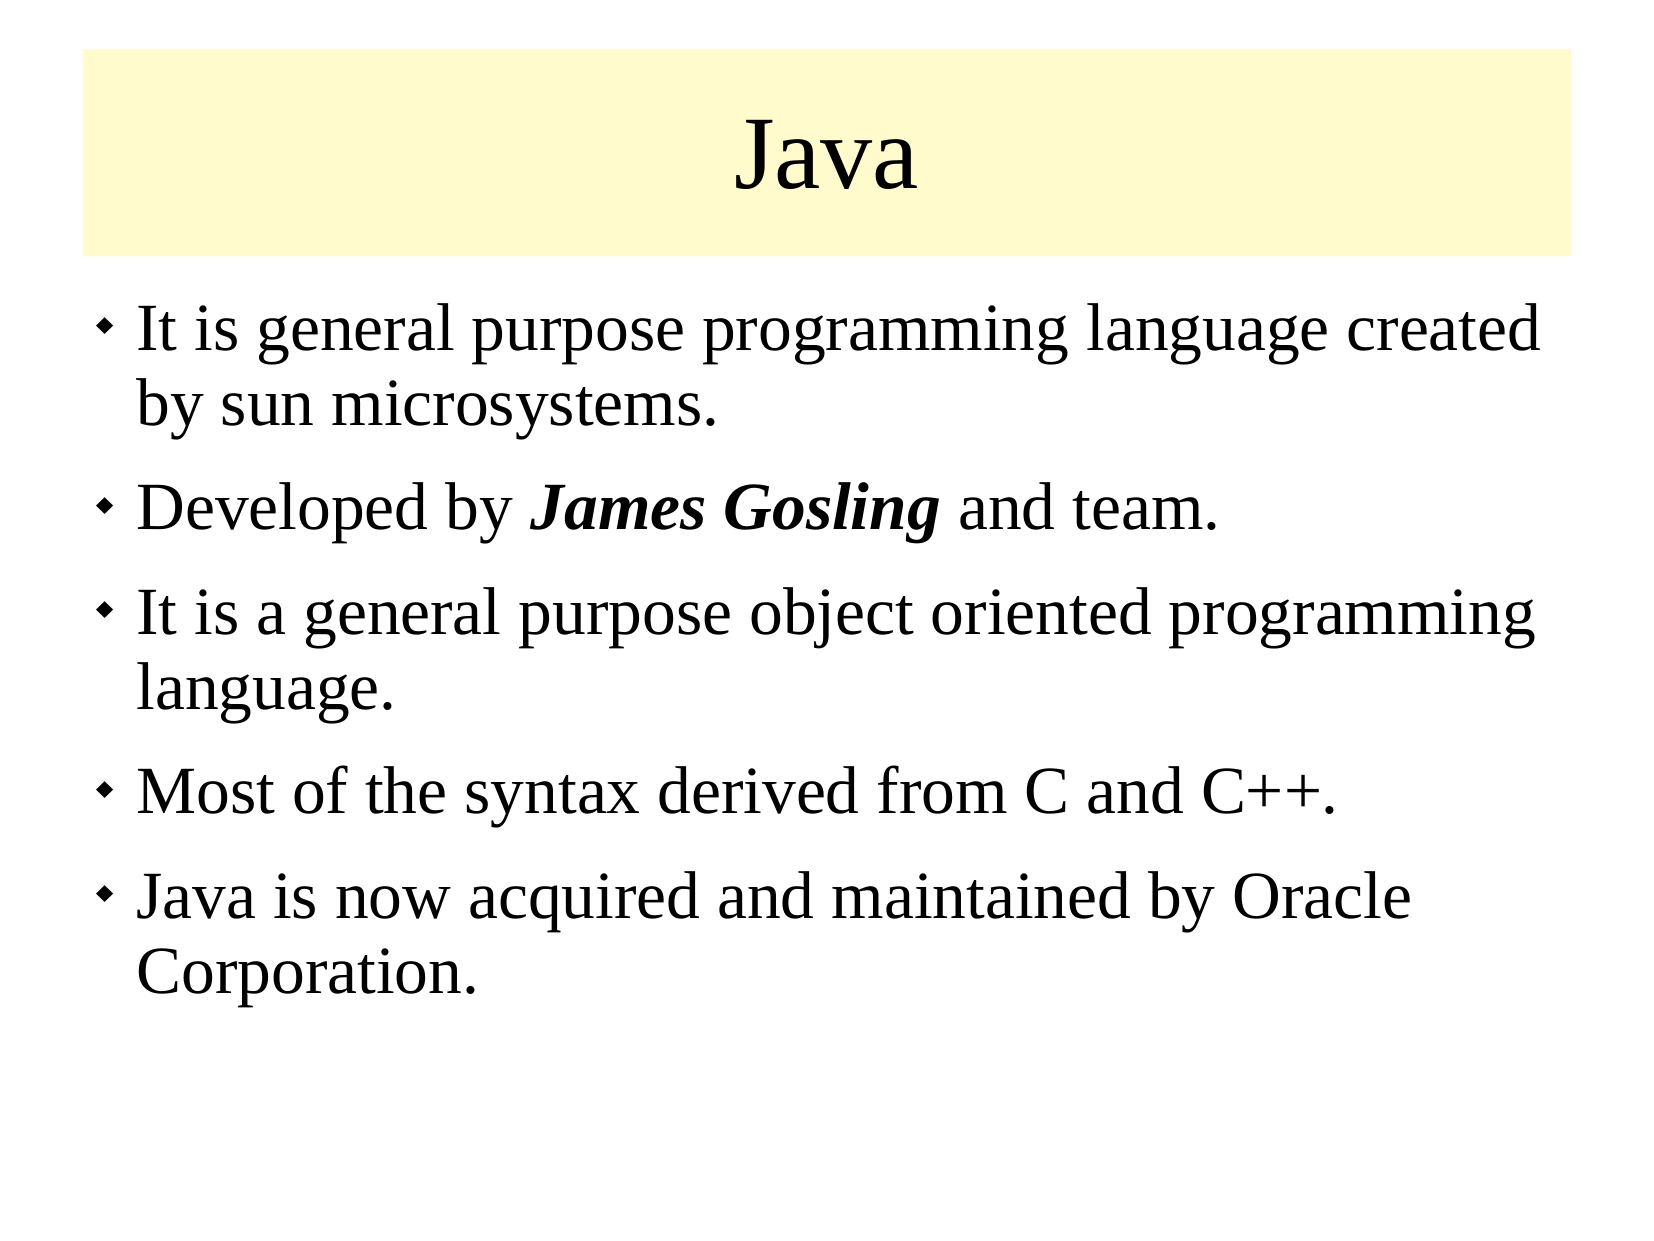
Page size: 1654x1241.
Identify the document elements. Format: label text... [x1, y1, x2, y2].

list It is general purpose programming language created by sun microsystems. Developed by James Gosling and team. It is a general purpose object oriented programming language. Most of the syntax derived from C and C++. Java is now acquired and maintained by Oracle Corporation. [82, 290, 1571, 1010]
title Java [82, 49, 1571, 257]
